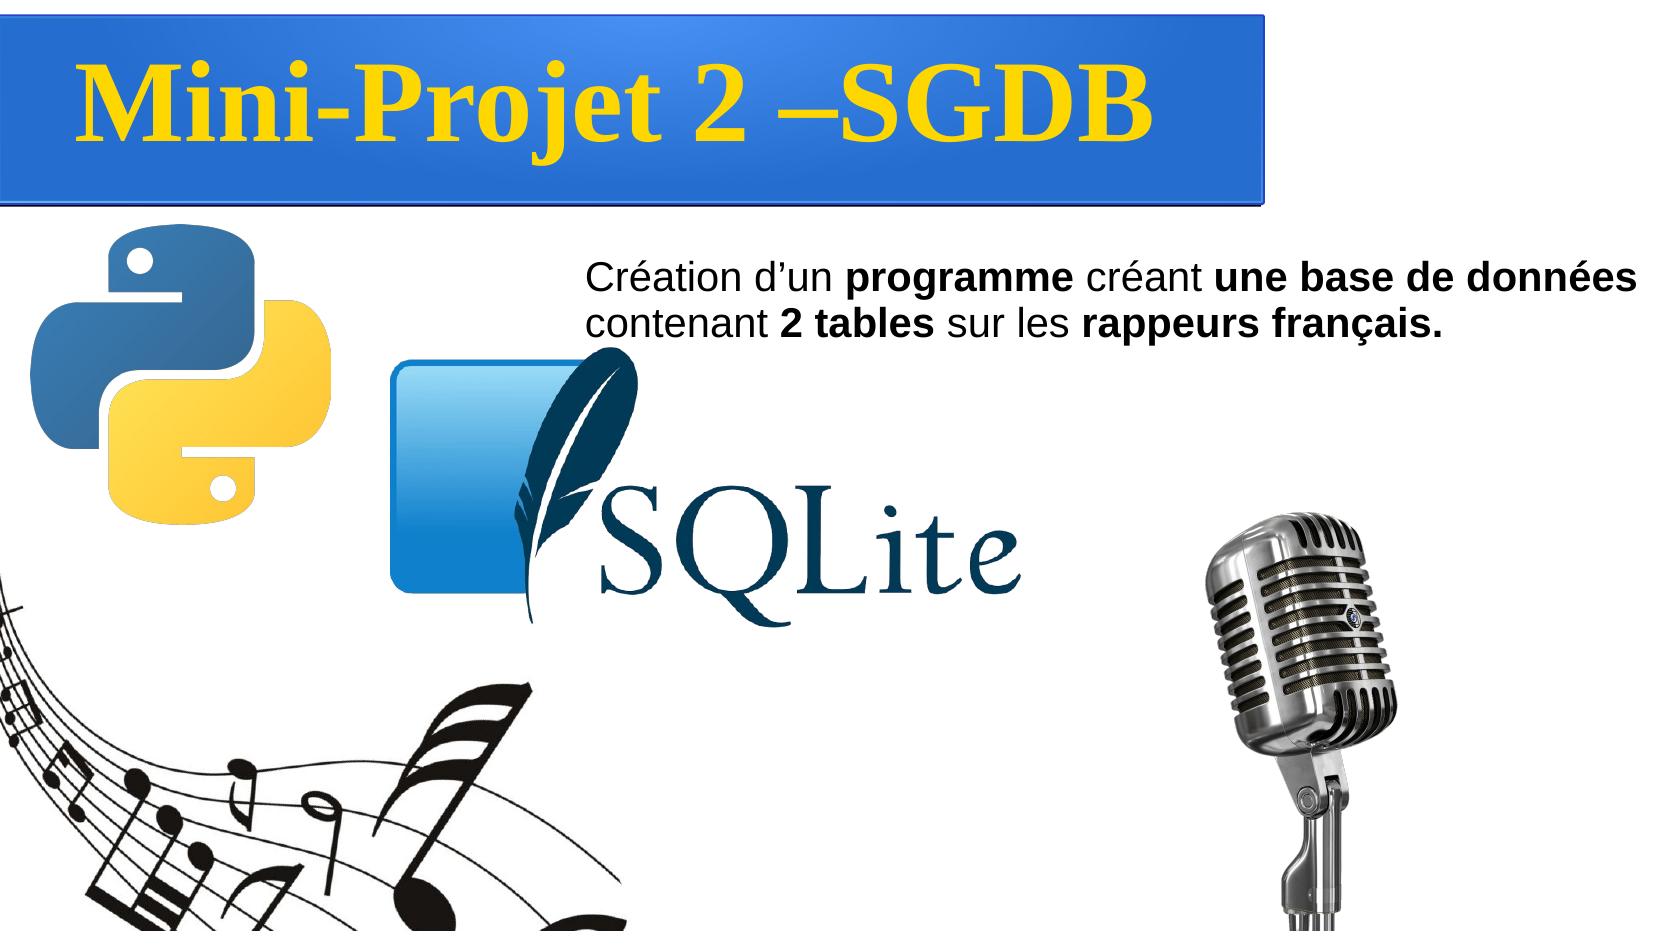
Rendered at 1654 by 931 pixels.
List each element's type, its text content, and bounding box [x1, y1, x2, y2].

picture [0, 224, 1021, 931]
text_box Mini-Projet 2 –SGDB [60, 30, 1216, 226]
text_box Création d’un programme créant une base de données contenant 2 tables sur les rappeurs français. [570, 246, 1654, 466]
picture [1155, 494, 1486, 931]
